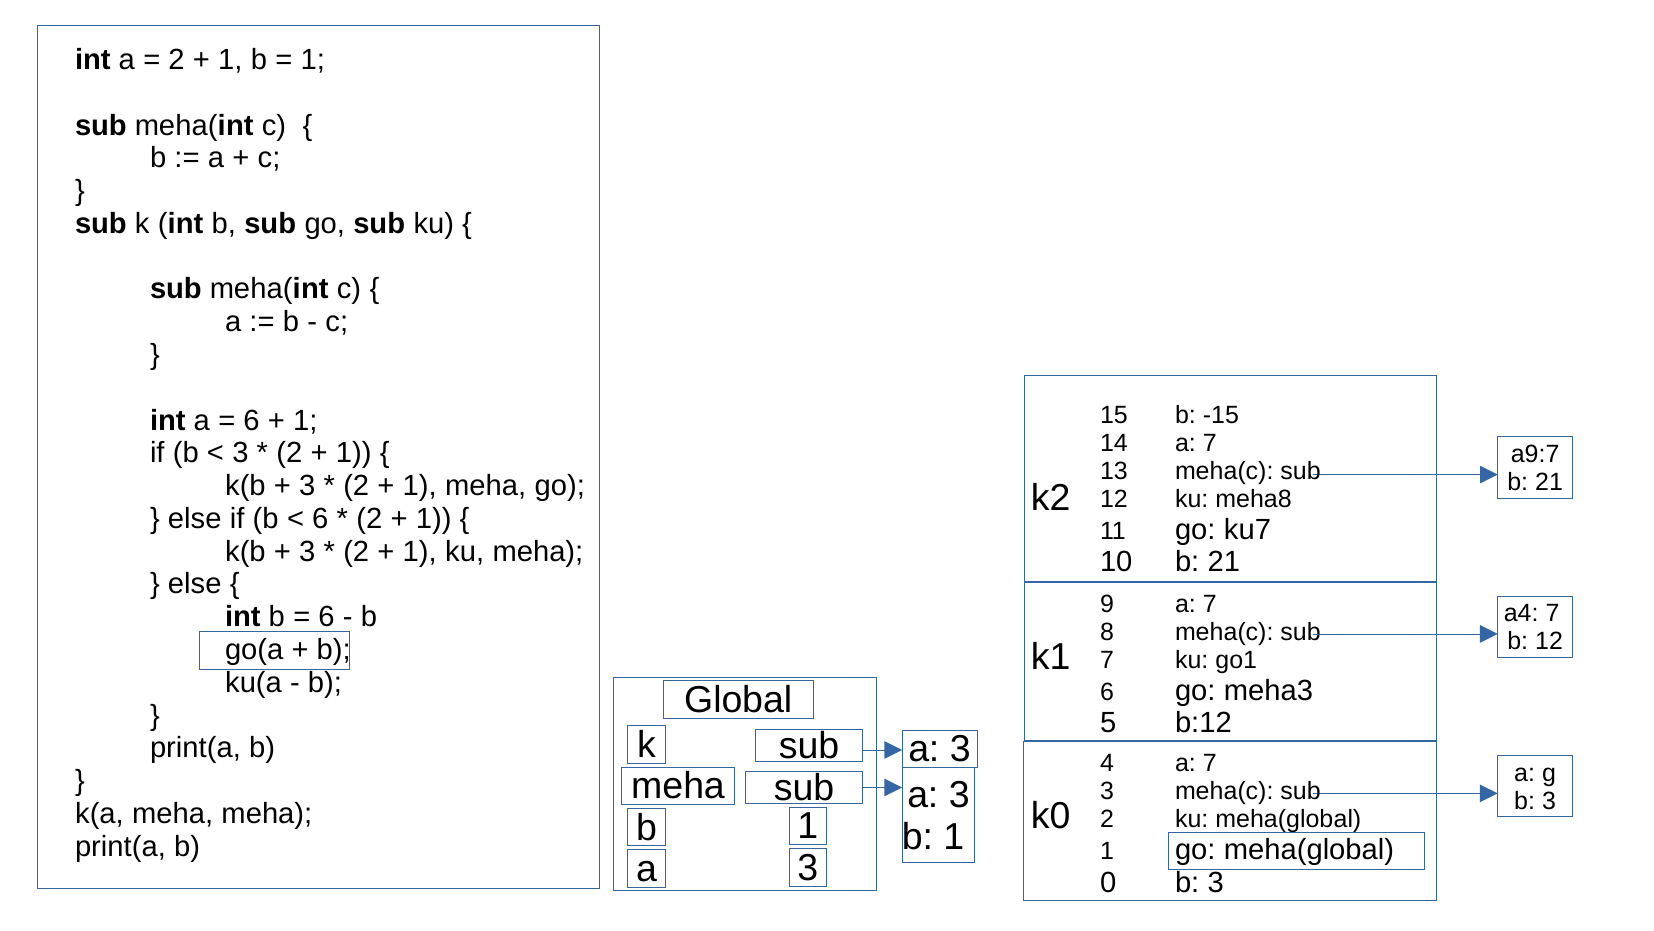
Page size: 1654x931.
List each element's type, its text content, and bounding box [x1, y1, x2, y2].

text_box a [627, 849, 666, 888]
text_box sub [745, 771, 863, 804]
text_box sub [755, 729, 863, 762]
text_box Global [663, 680, 814, 719]
text_box b [627, 808, 666, 846]
text_box a9:7 b: 21 [1497, 436, 1573, 499]
text_box 3 [789, 848, 827, 887]
subtitle int a = 2 + 1, b = 1; sub meha(int c) { b := a + c; } sub k (int b, sub go, sub ku) { sub meha(int c) { a := b - c; } int a = 6 + 1; if (b < 3 * (2 + 1)) { k(b + 3 * (2 + 1), meha, go); } else if (b < 6 * (2 + 1)) { k(b + 3 * (2 + 1), ku, meha); } else { int b = 6 - b go(a + b); ku(a - b); } print(a, b) } k(a, meha, meha); print(a, b) [75, 43, 638, 863]
text_box k1 [1016, 628, 1086, 685]
text_box a: 3 [902, 730, 978, 768]
text_box 9 a: 7 8 meha(c): sub 7 ku: go1 6 go: meha3 5 b:12 [1085, 586, 1409, 741]
text_box k2 [1016, 468, 1085, 526]
text_box k0 [1015, 787, 1085, 845]
text_box a4: 7 b: 12 [1497, 596, 1573, 658]
text_box 1 [789, 807, 827, 845]
text_box k [627, 725, 666, 764]
text_box a: g b: 3 [1497, 755, 1573, 817]
text_box 4 a: 7 3 meha(c): sub 2 ku: meha(global) 1 go: meha(global) 0 b: 3 [1085, 741, 1437, 916]
text_box a: 3 b: 1 [902, 767, 975, 863]
text_box meha [621, 767, 735, 805]
text_box 15 b: -15 14 a: 7 13 meha(c): sub 12 ku: meha8 11 go: ku7 10 b: 21 [1085, 393, 1409, 586]
